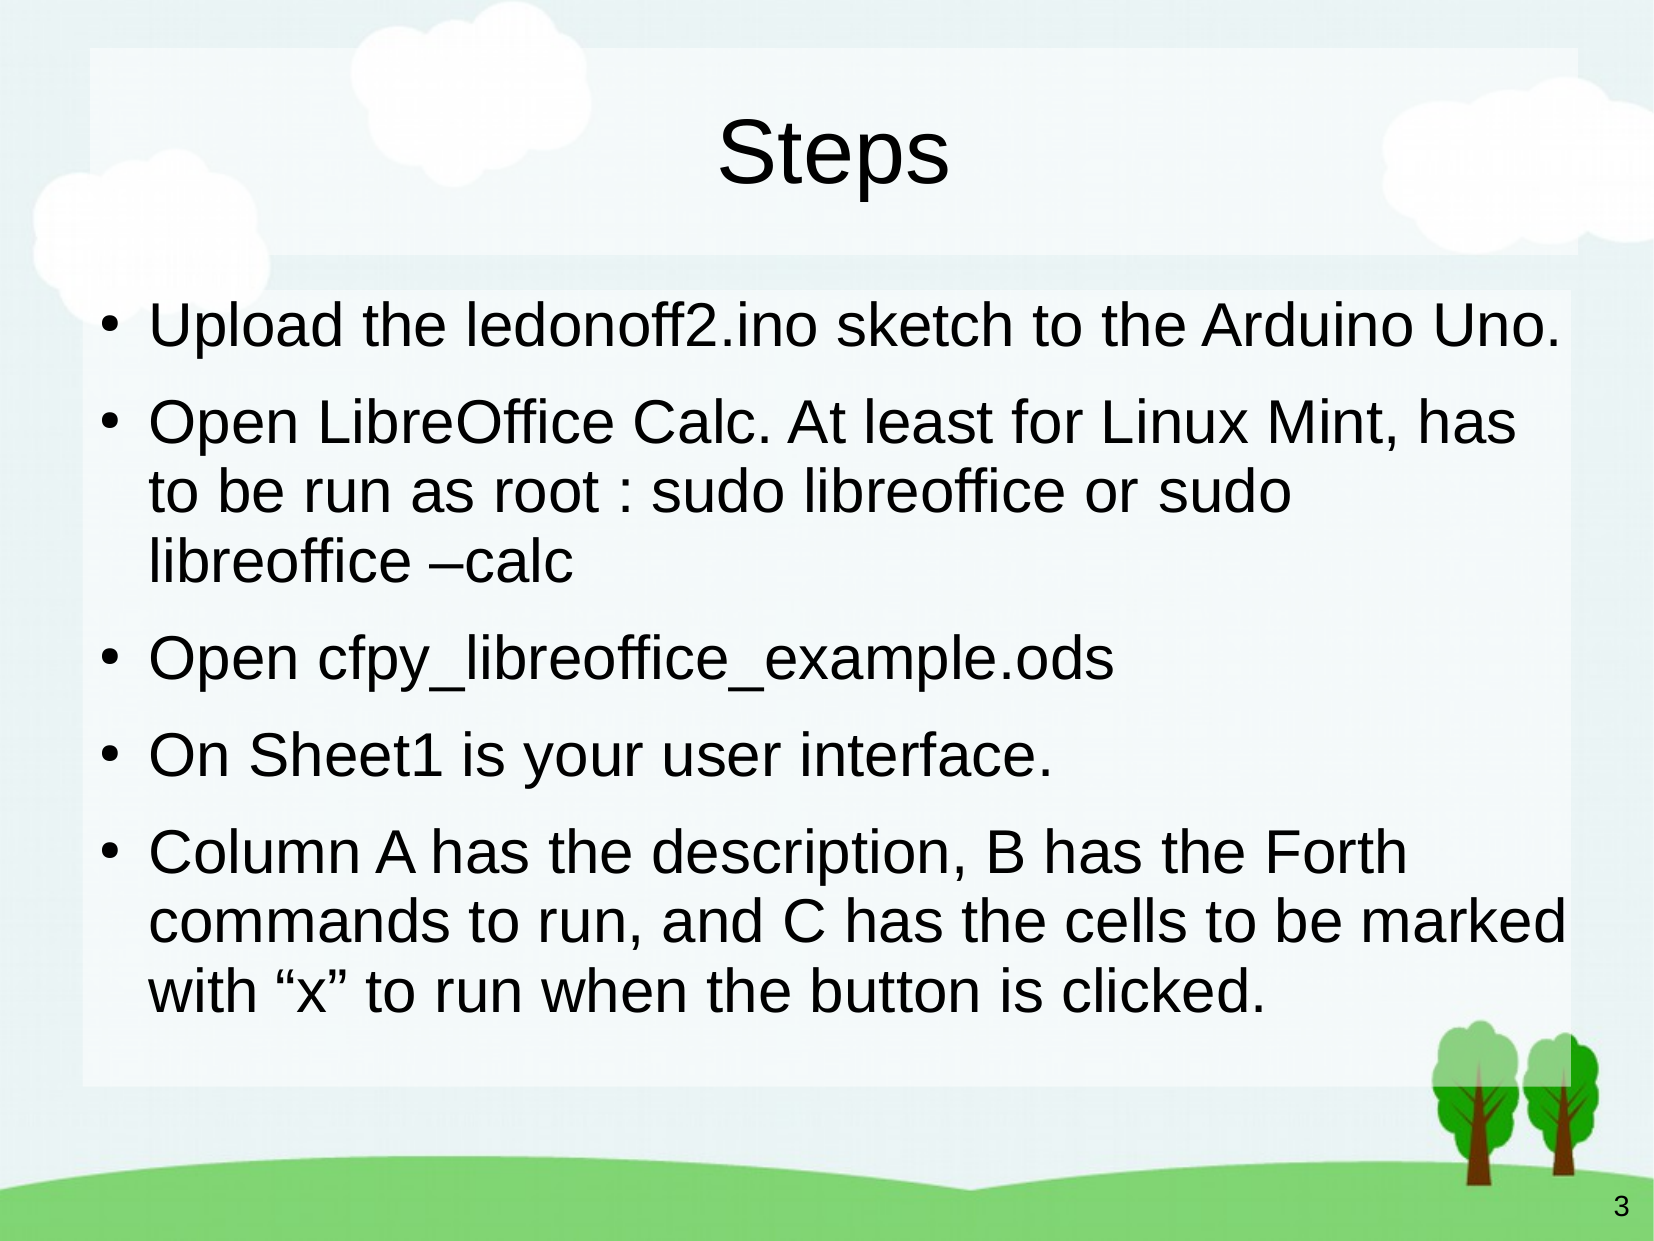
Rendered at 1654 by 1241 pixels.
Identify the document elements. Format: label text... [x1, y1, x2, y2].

title Steps [90, 47, 1579, 256]
list Upload the ledonoff2.ino sketch to the Arduino Uno. Open LibreOffice Calc. At least for Linux Mint, has to be run as root : sudo libreoffice or sudo libreoffice –calc Open cfpy_libreoffice_example.ods On Sheet1 is your user interface. Column A has the description, B has the Forth commands to run, and C has the cells to be marked with “x” to run when the button is clicked. [82, 290, 1571, 1087]
picture [0, 0, 1654, 1241]
